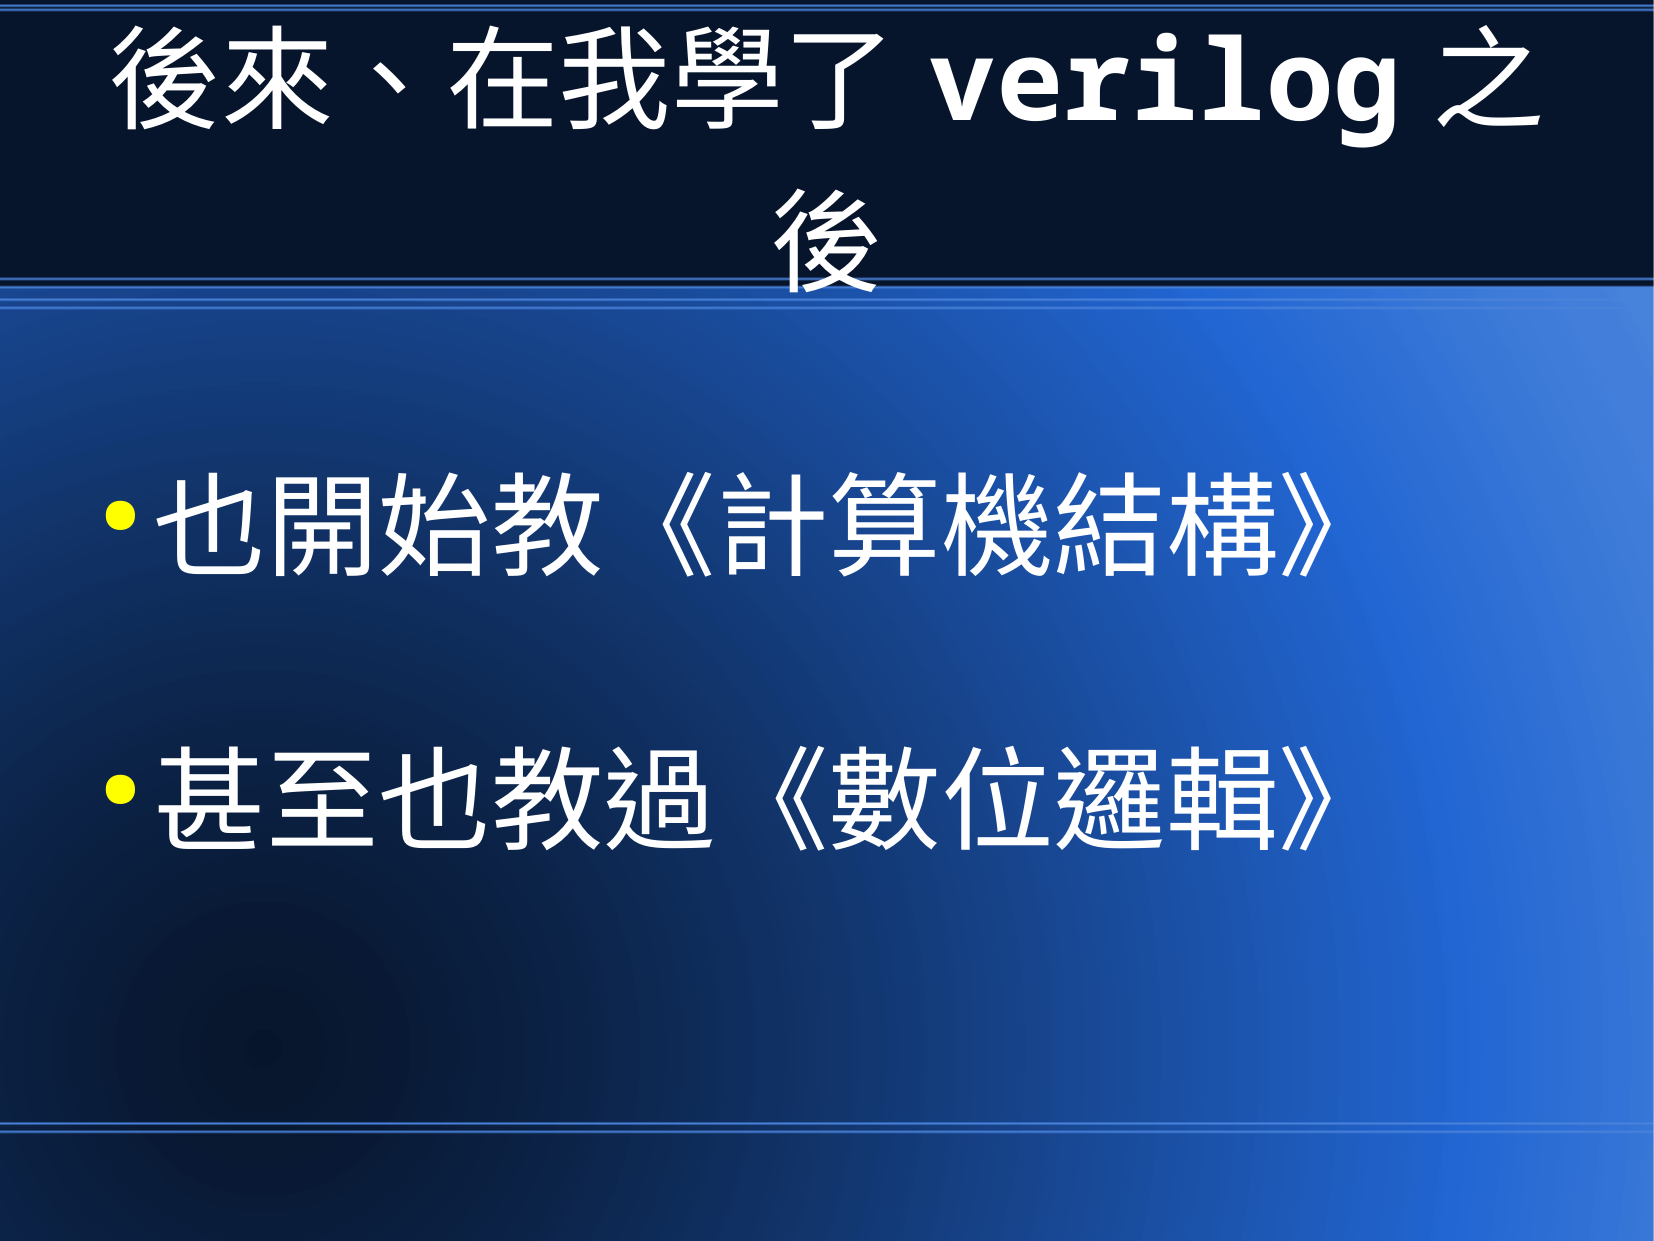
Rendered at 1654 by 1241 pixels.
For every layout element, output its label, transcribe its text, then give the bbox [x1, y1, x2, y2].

picture [0, 0, 1654, 1241]
title 後來、在我學了verilog之後 [82, 49, 1571, 257]
list 也開始教《計算機結構》 甚至也教過《數位邏輯》 [82, 355, 1571, 1241]
